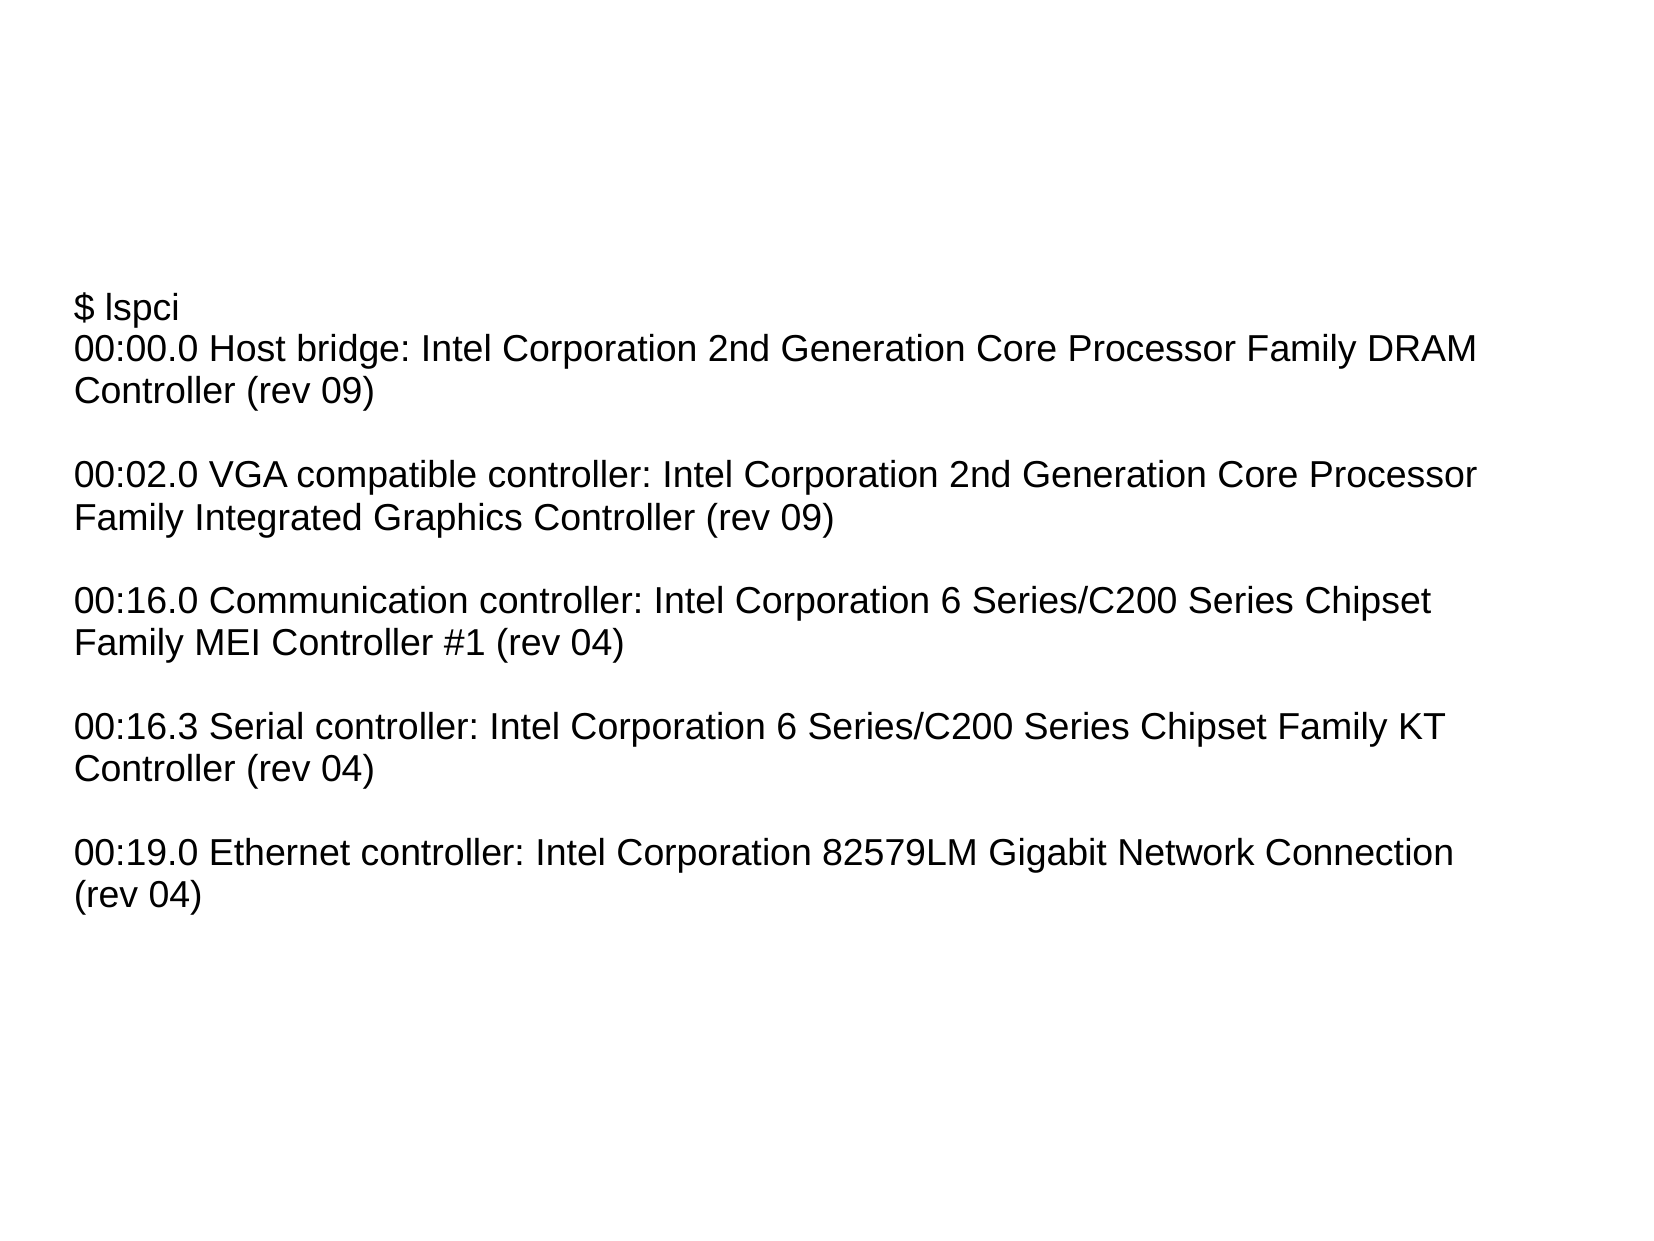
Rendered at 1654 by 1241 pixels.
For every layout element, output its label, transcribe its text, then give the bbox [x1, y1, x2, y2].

text_box $ lspci 00:00.0 Host bridge: Intel Corporation 2nd Generation Core Processor Family DRAM Controller (rev 09) 00:02.0 VGA compatible controller: Intel Corporation 2nd Generation Core Processor Family Integrated Graphics Controller (rev 09) 00:16.0 Communication controller: Intel Corporation 6 Series/C200 Series Chipset Family MEI Controller #1 (rev 04) 00:16.3 Serial controller: Intel Corporation 6 Series/C200 Series Chipset Family KT Controller (rev 04) 00:19.0 Ethernet controller: Intel Corporation 82579LM Gigabit Network Connection (rev 04) [59, 278, 1506, 966]
